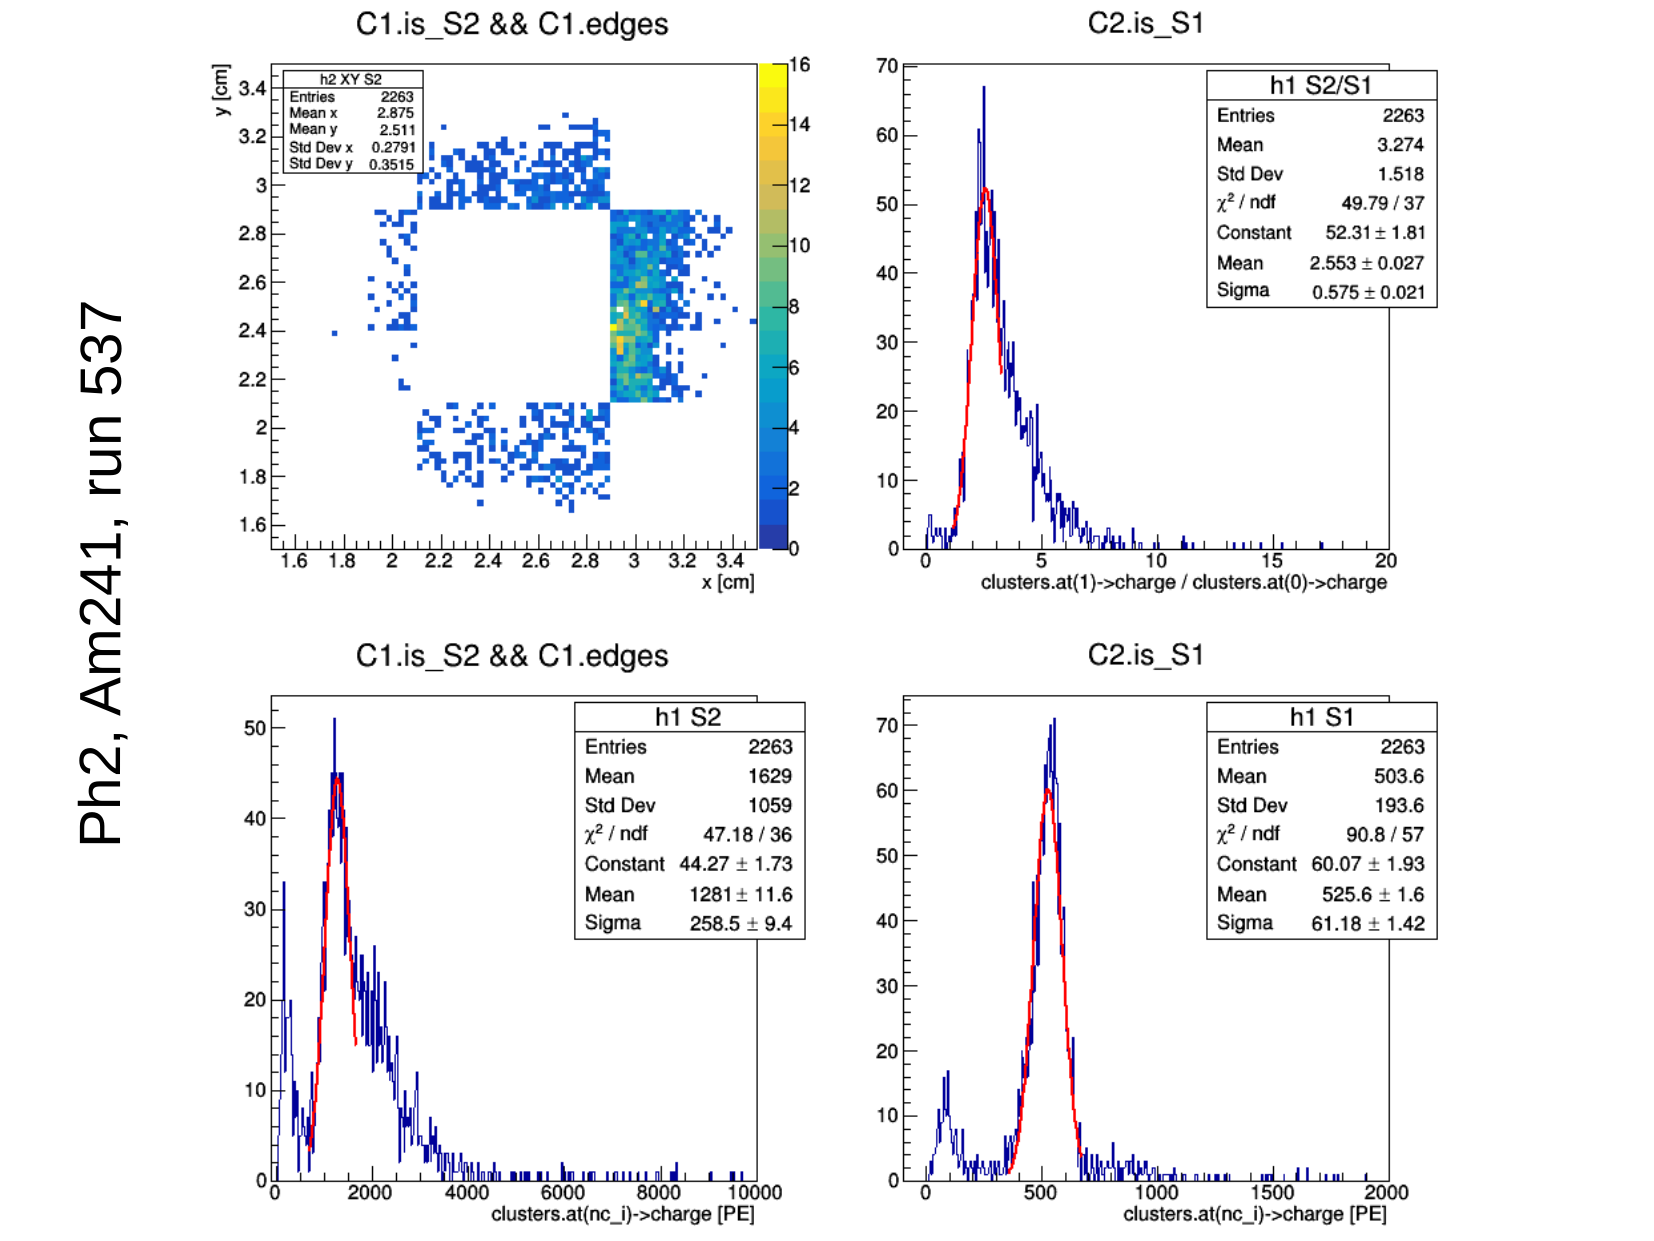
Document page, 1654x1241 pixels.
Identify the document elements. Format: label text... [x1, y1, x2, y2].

text_box Ph2, Am241, run 537 [60, 233, 196, 916]
picture [207, 0, 1446, 1239]
